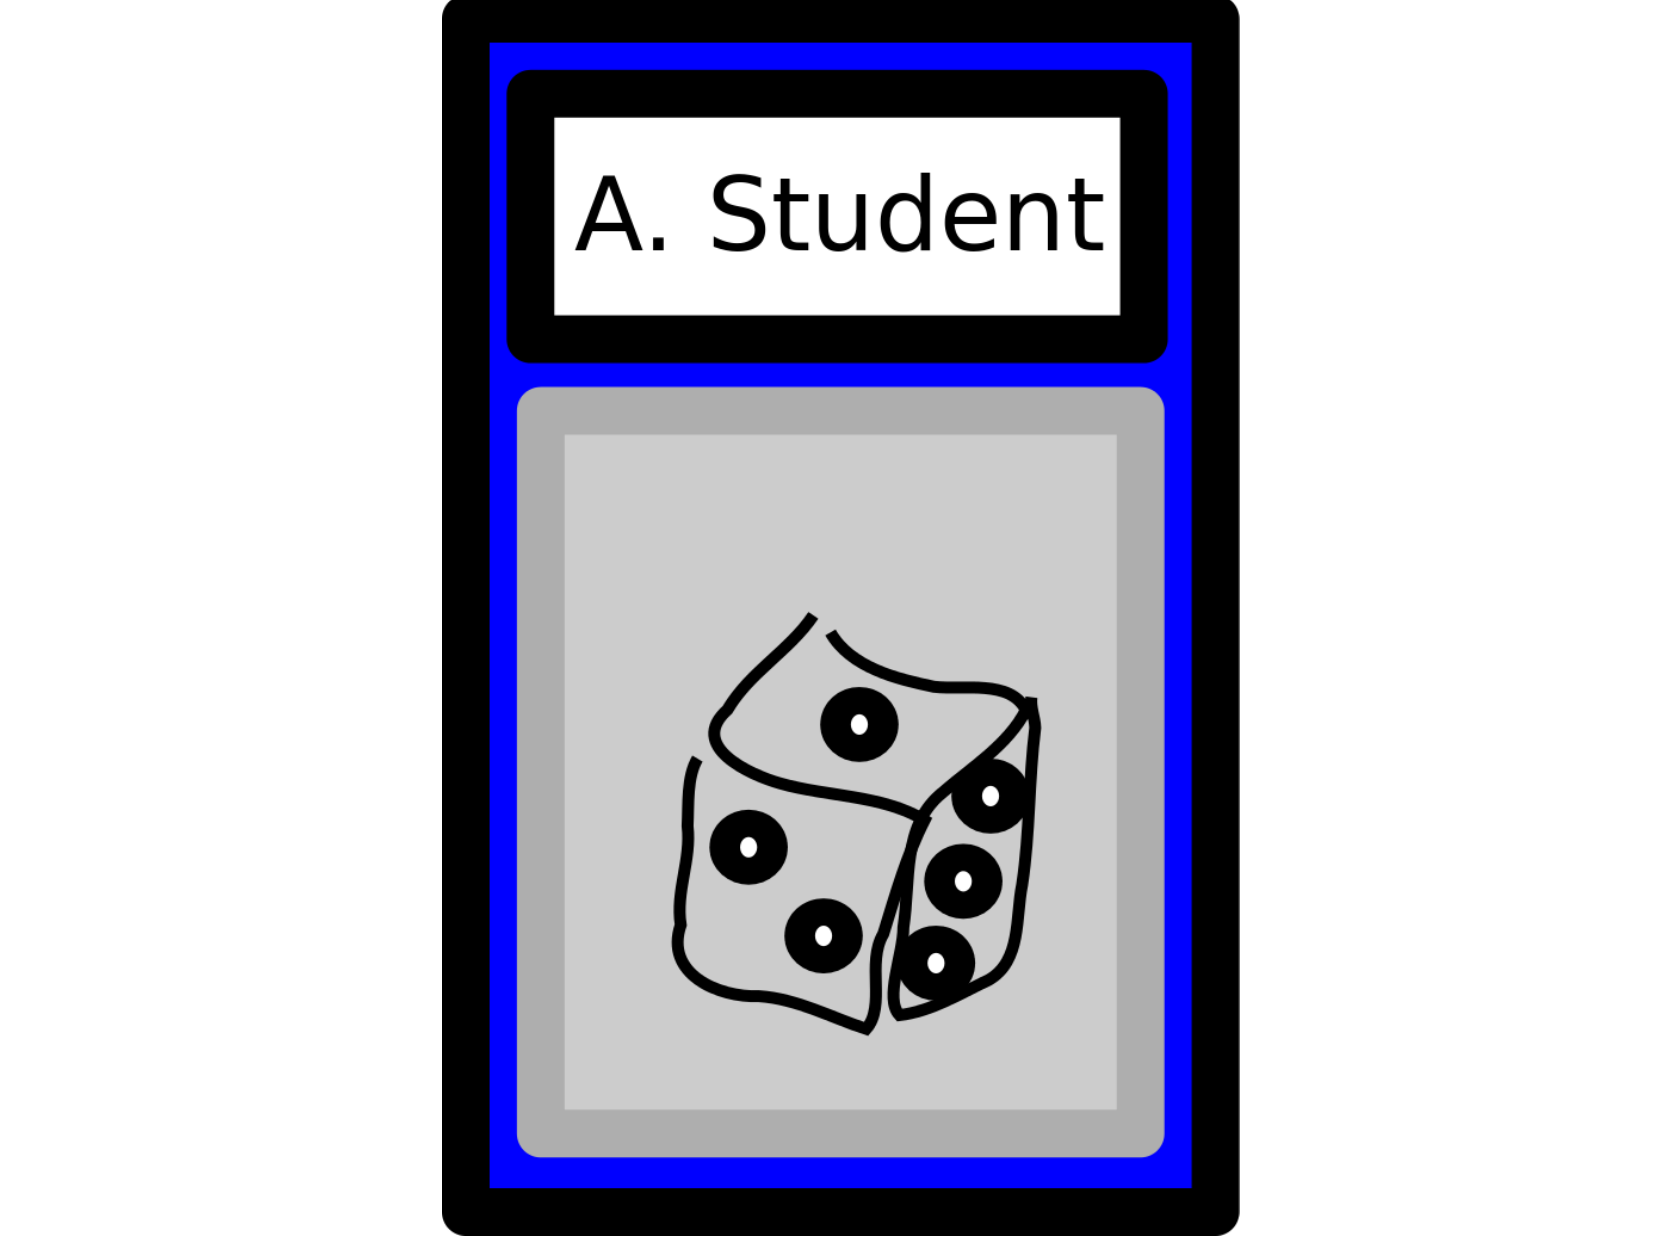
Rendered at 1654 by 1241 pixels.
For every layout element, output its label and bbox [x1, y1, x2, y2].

picture [442, 0, 1240, 1236]
